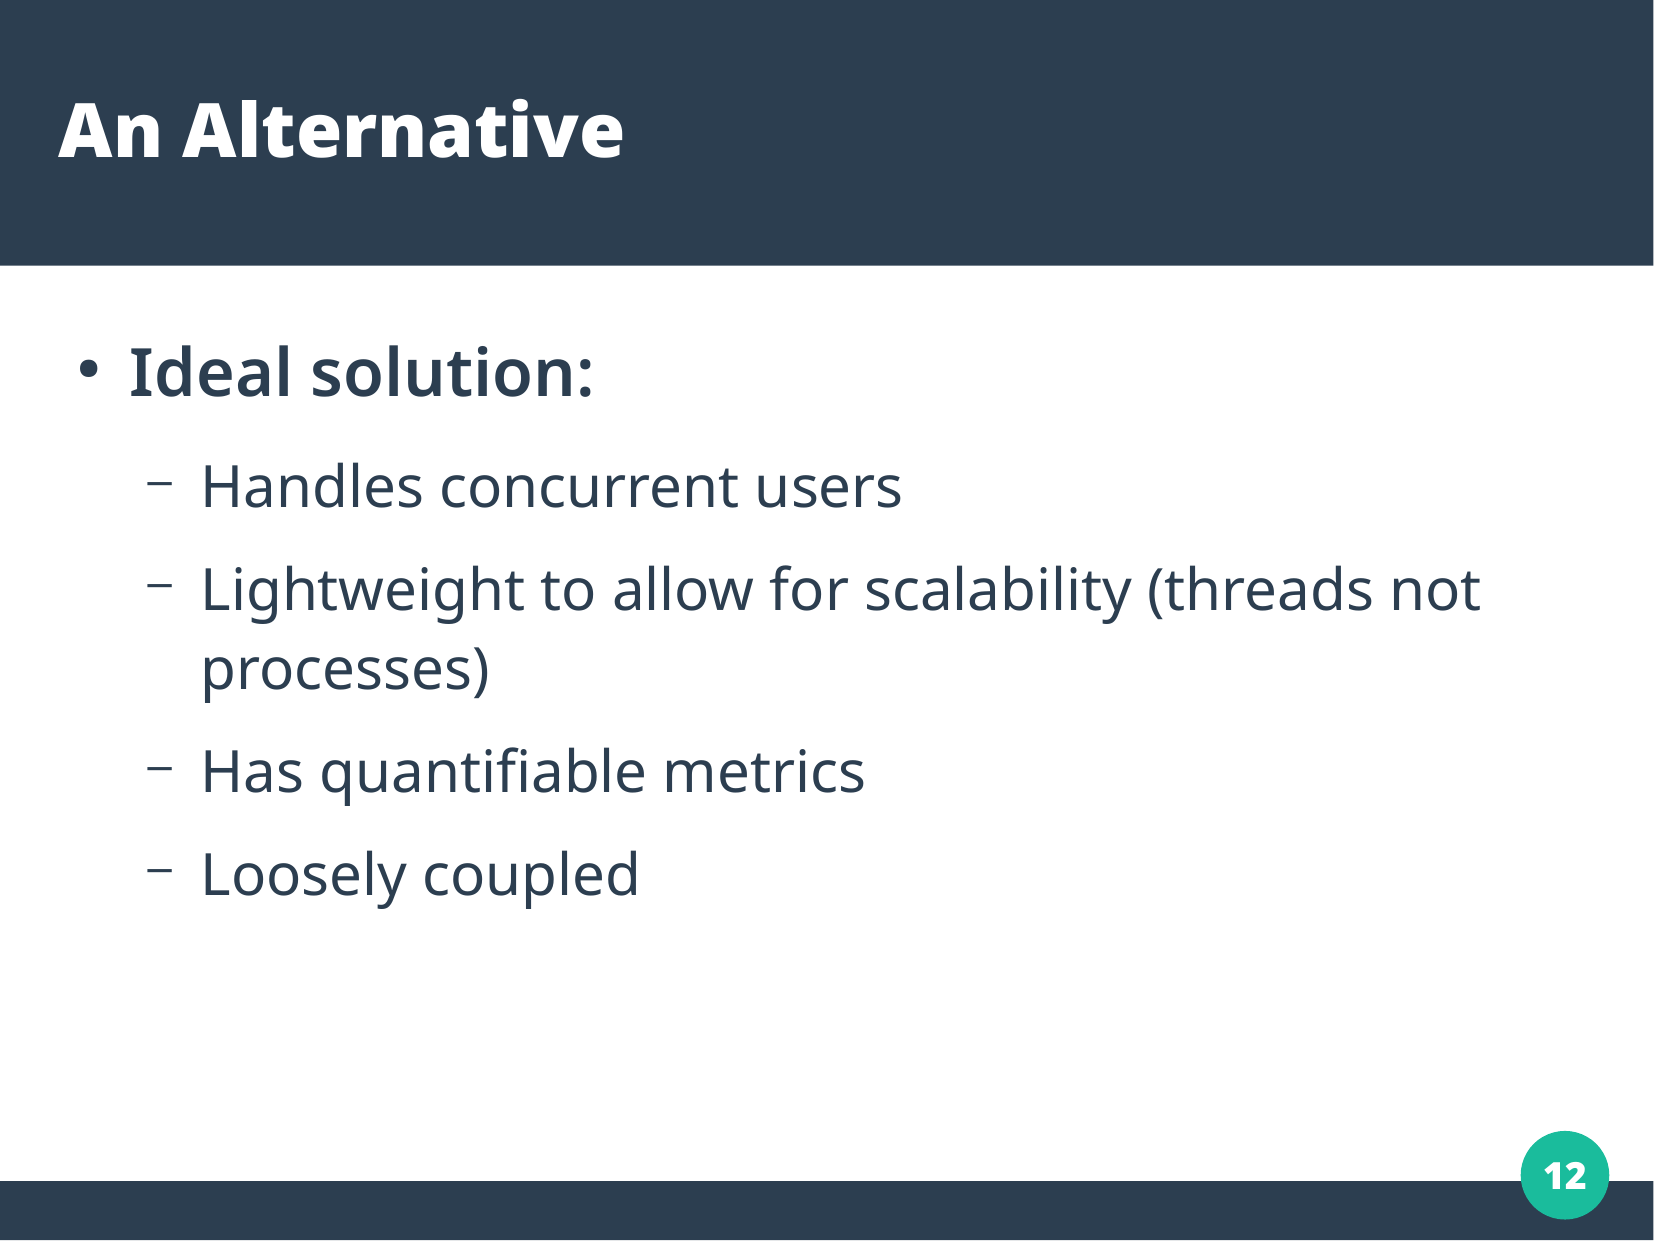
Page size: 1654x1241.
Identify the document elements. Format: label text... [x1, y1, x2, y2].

title An Alternative [59, 49, 1595, 207]
list Ideal solution: Handles concurrent users Lightweight to allow for scalability (threads not processes) Has quantifiable metrics Loosely coupled [59, 324, 1595, 1152]
